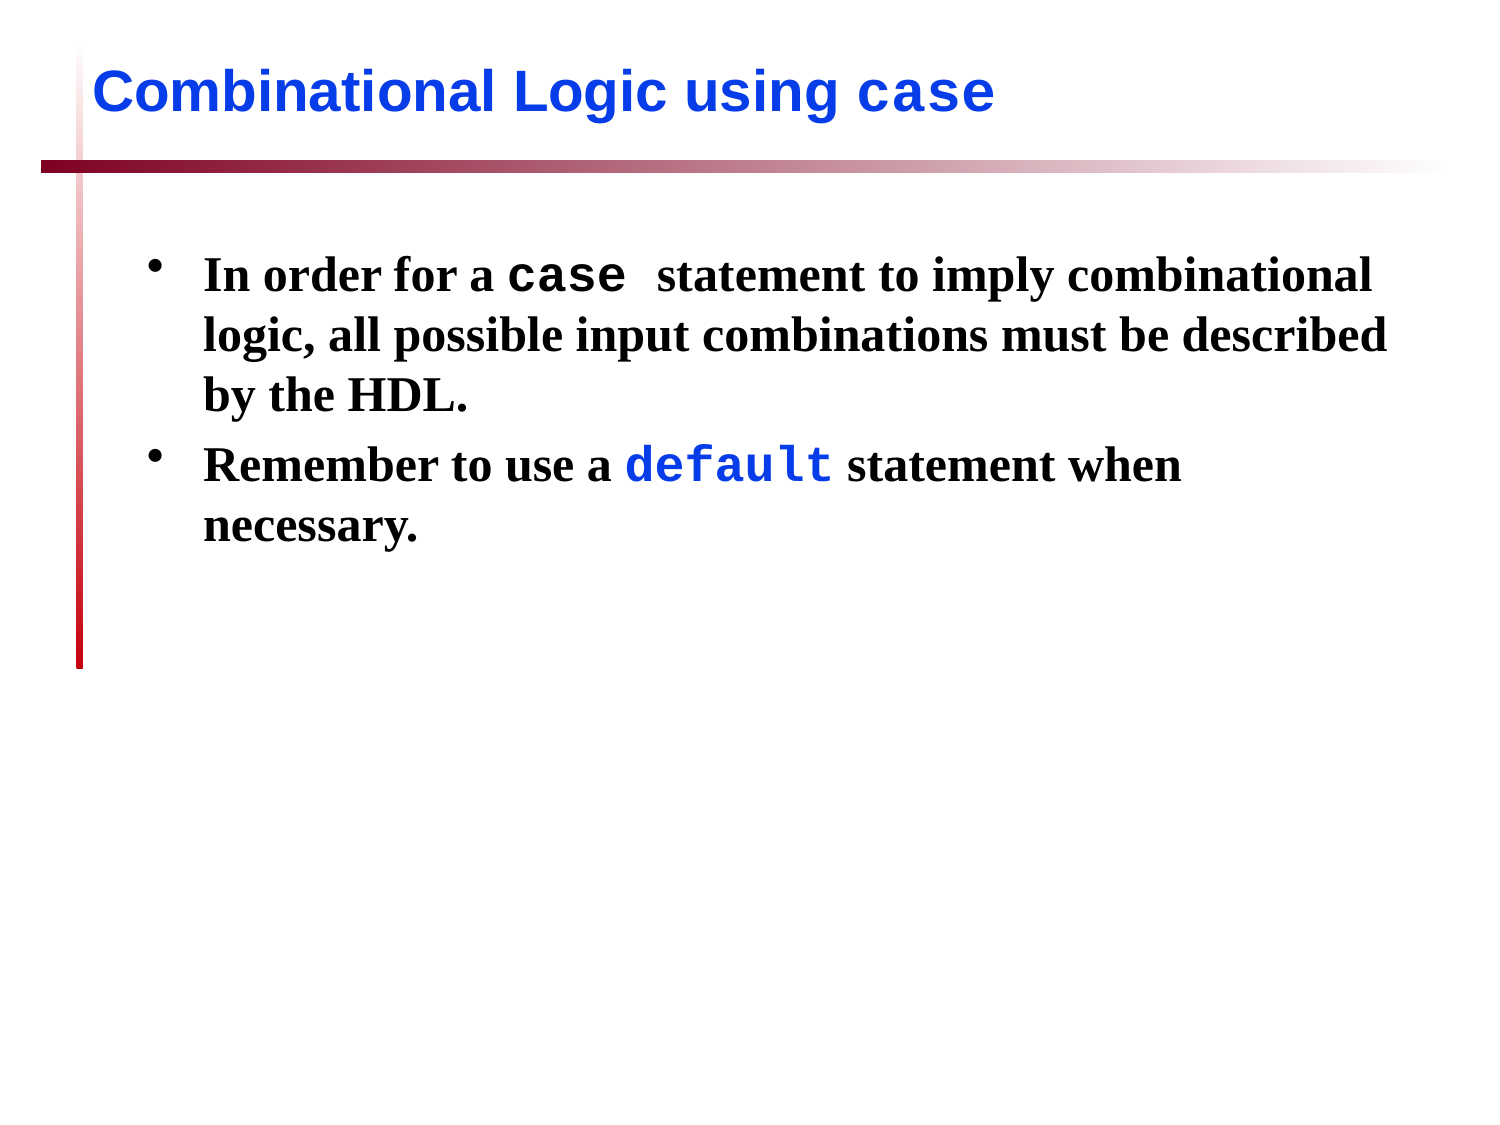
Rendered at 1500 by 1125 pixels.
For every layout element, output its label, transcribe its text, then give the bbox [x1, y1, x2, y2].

title Combinational Logic using case [82, 58, 1470, 256]
text_box In order for a case statement to imply combinational logic, all possible input combinations must be described by the HDL. Remember to use a default statement when necessary. [132, 233, 1408, 897]
